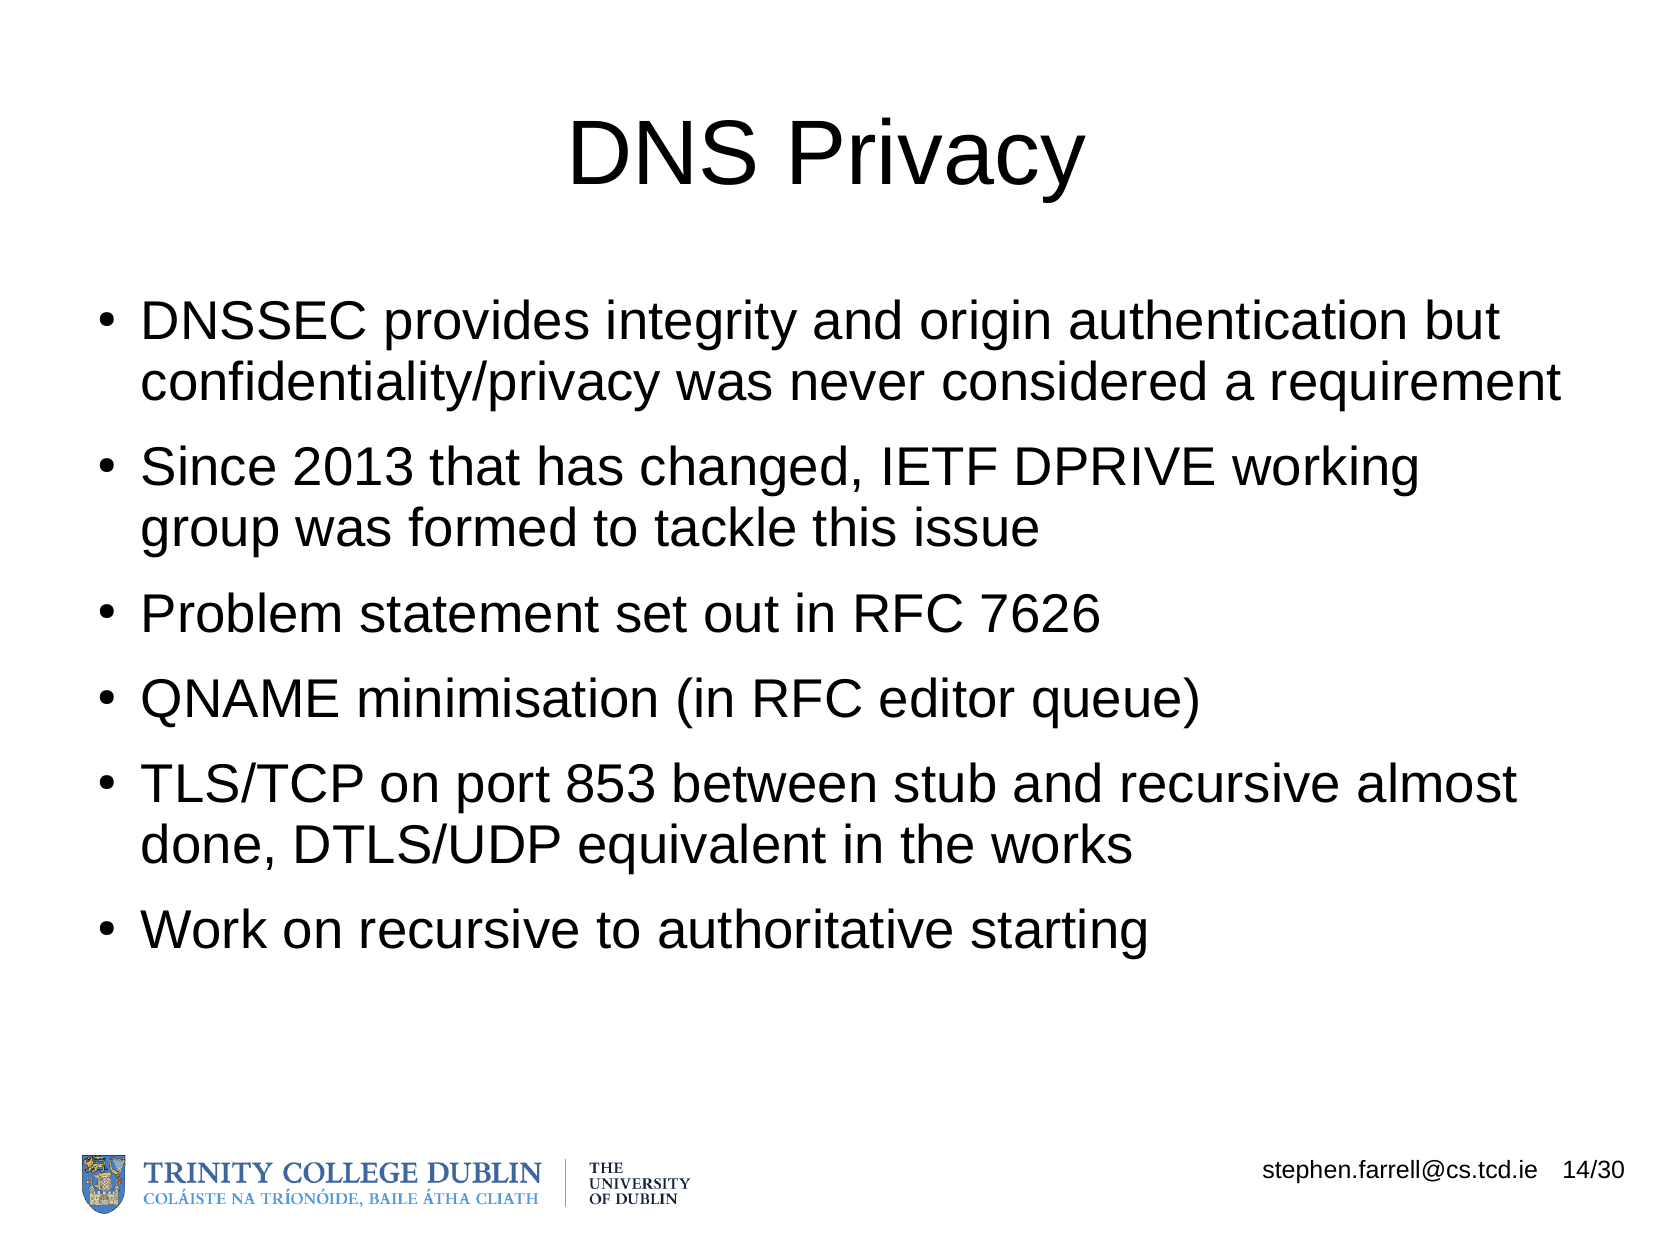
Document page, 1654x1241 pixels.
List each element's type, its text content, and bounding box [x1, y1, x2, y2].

picture [82, 1155, 694, 1214]
list DNSSEC provides integrity and origin authentication but confidentiality/privacy was never considered a requirement Since 2013 that has changed, IETF DPRIVE working group was formed to tackle this issue Problem statement set out in RFC 7626 QNAME minimisation (in RFC editor queue) TLS/TCP on port 853 between stub and recursive almost done, DTLS/UDP equivalent in the works Work on recursive to authoritative starting [82, 290, 1571, 1010]
title DNS Privacy [82, 49, 1571, 257]
